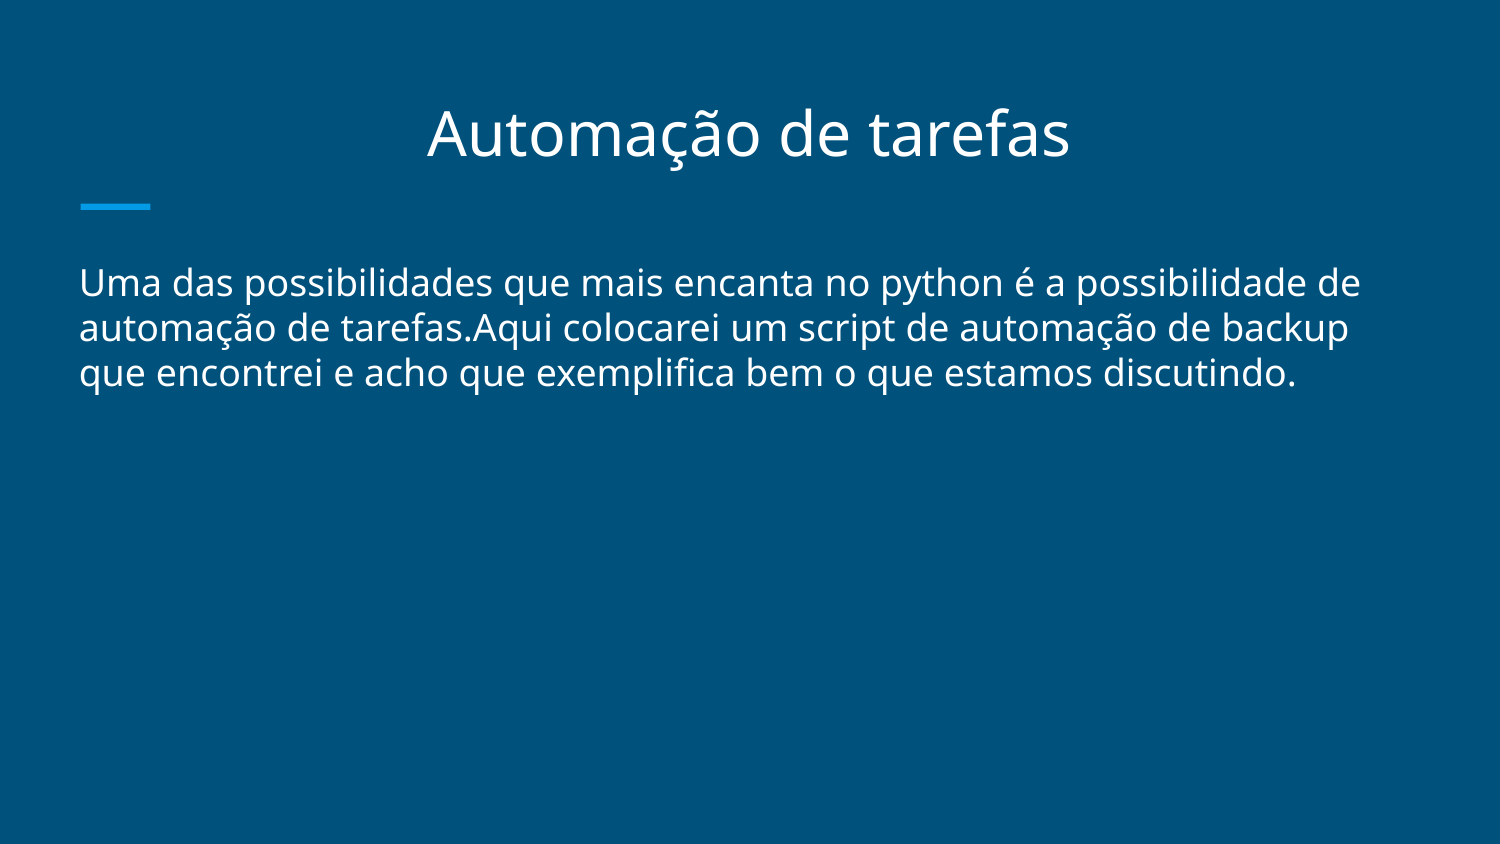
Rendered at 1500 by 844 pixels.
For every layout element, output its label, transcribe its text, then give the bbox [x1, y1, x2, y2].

list Uma das possibilidades que mais encanta no python é a possibilidade de automação de tarefas.Aqui colocarei um script de automação de backup que encontrei e acho que exemplifica bem o que estamos discutindo. [63, 244, 1437, 750]
title Automação de tarefas [63, 75, 1437, 188]
